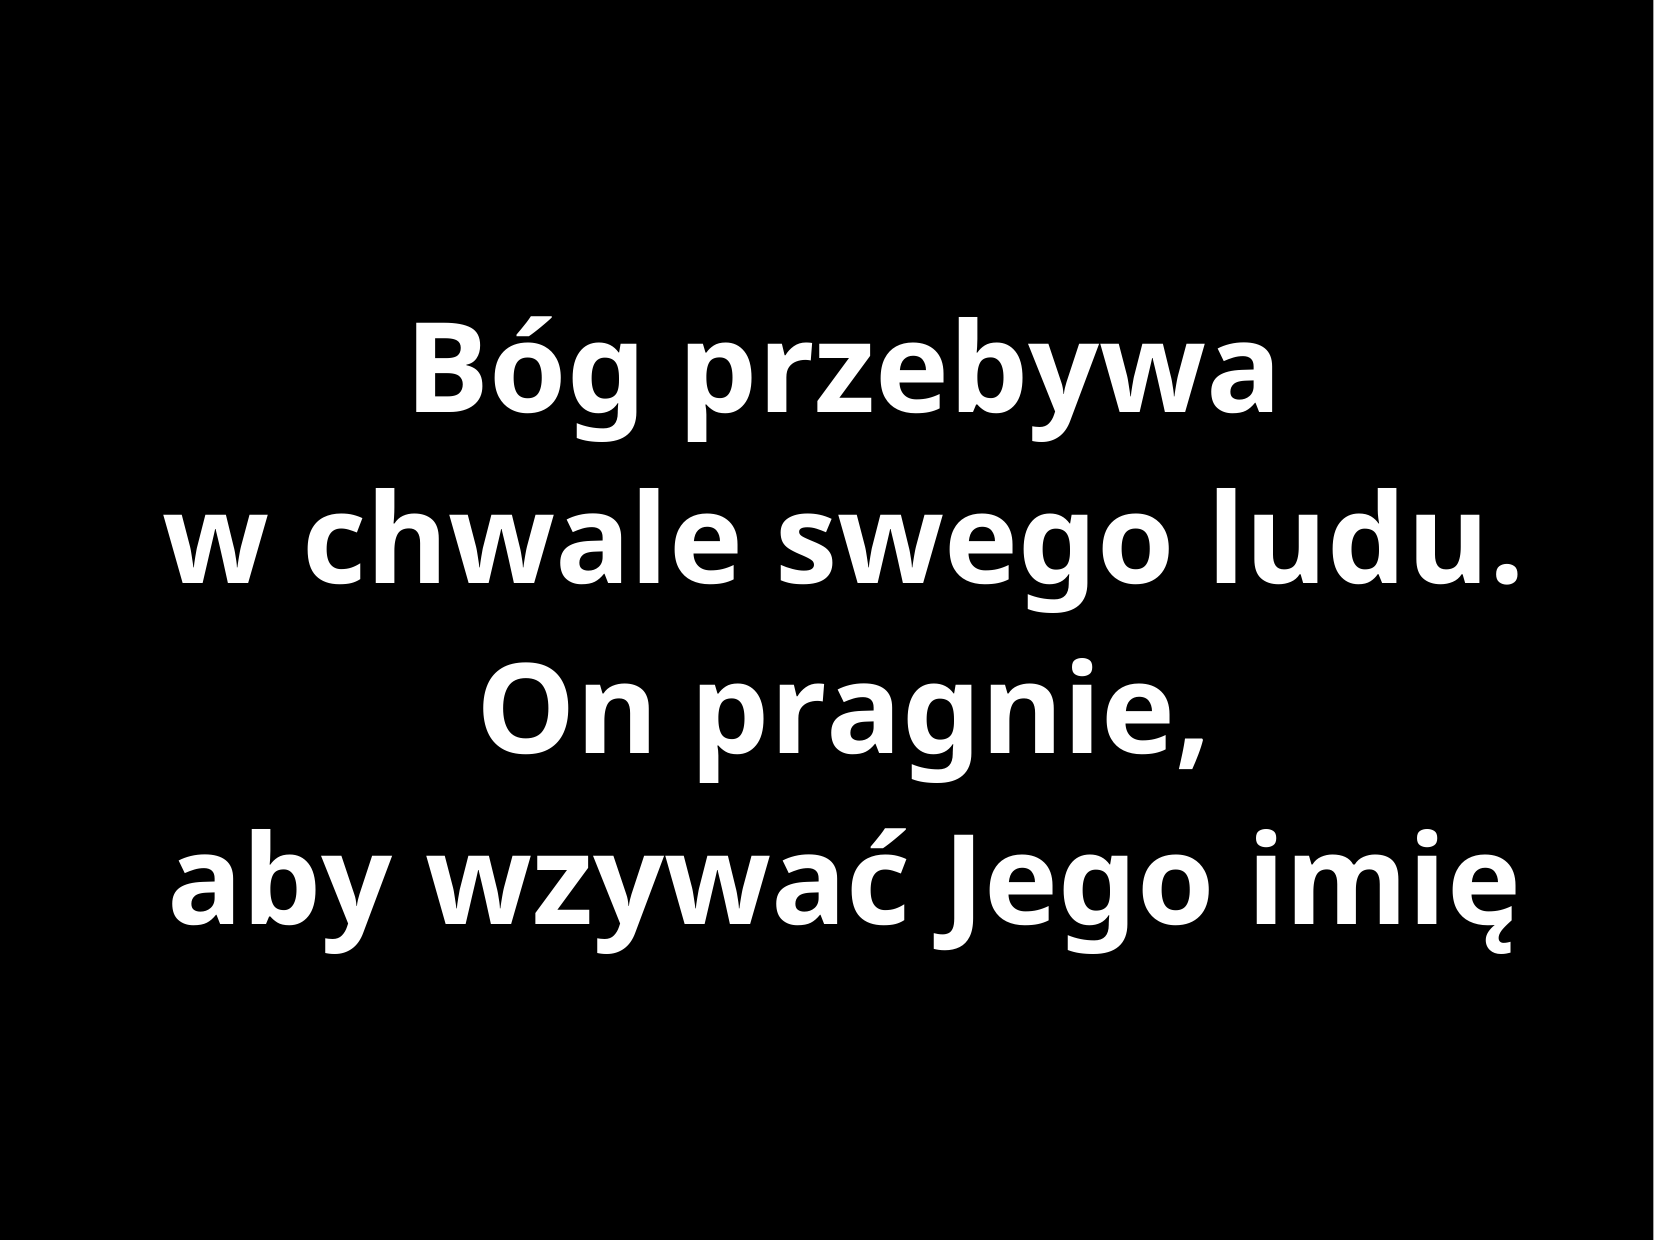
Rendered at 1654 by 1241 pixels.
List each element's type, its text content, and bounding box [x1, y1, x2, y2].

subtitle Bóg przebywa w chwale swego ludu. On pragnie, aby wzywać Jego imię [0, 0, 1654, 1241]
